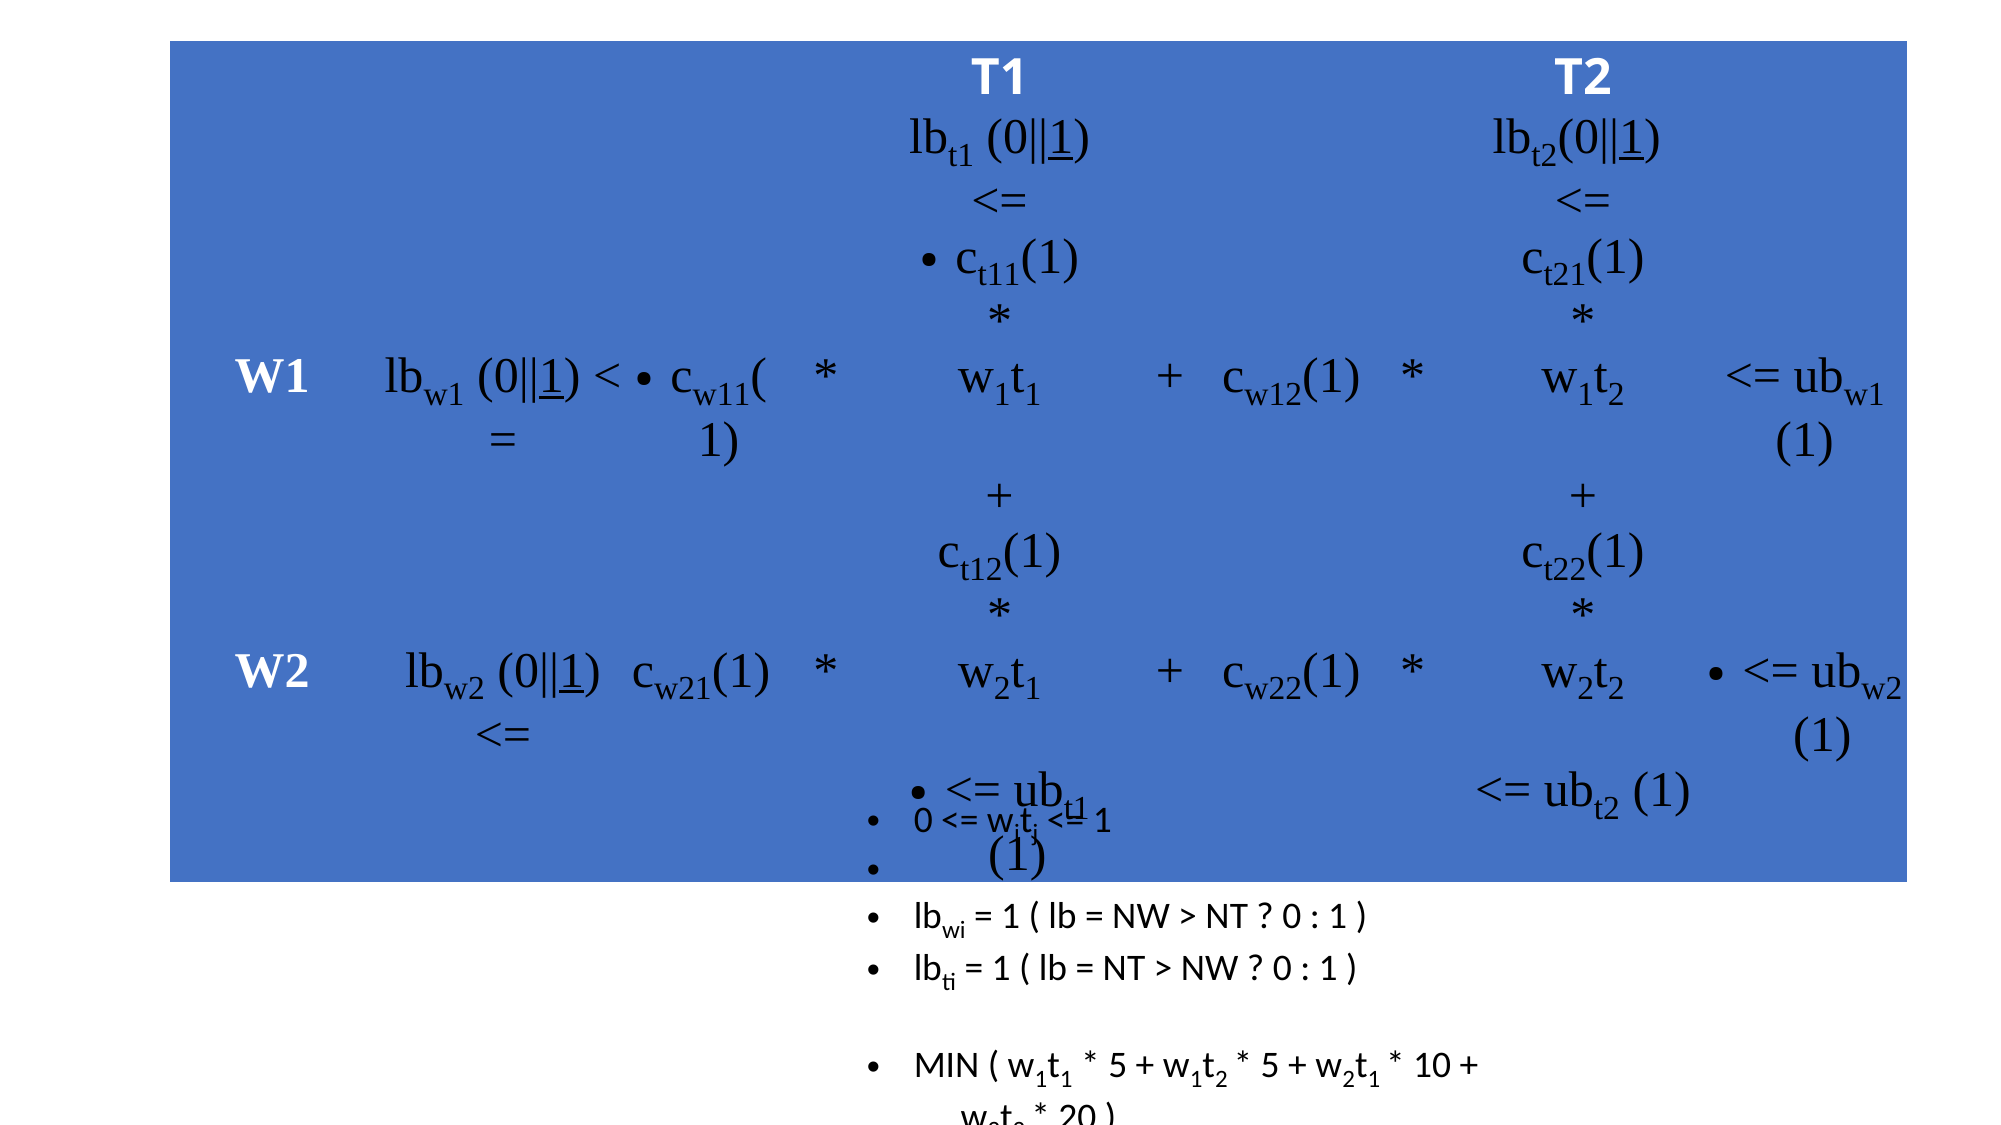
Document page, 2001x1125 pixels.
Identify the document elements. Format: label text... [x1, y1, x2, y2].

table_cell [170, 468, 375, 523]
table_cell + [1119, 348, 1221, 468]
table_cell [631, 762, 771, 787]
table_cell <= ubt2 (1) [1464, 762, 1702, 882]
table_cell cw11(1) [631, 348, 771, 468]
table_cell ct22(1) [1464, 523, 1702, 587]
table_cell [1702, 468, 1907, 523]
table_cell cw22(1) [1221, 643, 1361, 762]
table_header T1 [881, 41, 1119, 109]
table_cell <= ubw1 (1) [1702, 348, 1907, 468]
table_cell cw21(1) [631, 643, 771, 762]
table_cell <= ubw2 (1) [1702, 643, 1907, 762]
table_cell [1221, 468, 1361, 523]
table_cell <= ubt1 (1) [881, 762, 1119, 787]
table_cell ct21(1) [1464, 229, 1702, 293]
table_cell [771, 229, 881, 293]
table_cell [170, 293, 375, 348]
table_header T2 [1464, 41, 1702, 109]
table_cell * [771, 348, 881, 468]
table_cell [170, 109, 375, 229]
table_cell [1702, 229, 1907, 293]
table_cell [1221, 523, 1361, 587]
table_cell [1221, 293, 1361, 348]
table_cell [1361, 109, 1464, 229]
table_cell w2t2 [1464, 643, 1702, 762]
table_cell + [1119, 643, 1221, 762]
table_cell [631, 523, 771, 587]
table_cell * [1464, 293, 1702, 348]
table_header [1221, 41, 1361, 109]
table_cell [1361, 523, 1464, 587]
table_cell W2 [170, 643, 375, 762]
table_cell [1221, 762, 1361, 787]
table_cell [1221, 109, 1361, 229]
table_header [375, 41, 631, 109]
table_cell [1361, 762, 1464, 787]
table_cell [771, 762, 881, 787]
table_cell + [1464, 468, 1702, 523]
table_cell [1119, 587, 1221, 643]
table_cell [771, 523, 881, 587]
text_box 0 <= witj <= 1 lbwi = 1 ( lb = NW > NT ? 0 : 1 ) lbti = 1 ( lb = NT > NW ? 0 : 1 ) MIN ( w1t1 * 5 + w1t2 * 5 + w2t1 * 10 + w2t2 * 20 ) [551, 787, 1552, 1075]
table_header [170, 41, 375, 109]
table_cell [375, 468, 631, 523]
table_cell [375, 762, 631, 882]
table_cell * [1361, 348, 1464, 468]
table_cell [375, 587, 631, 643]
table_cell [631, 229, 771, 293]
table_cell [771, 587, 881, 643]
table_cell [631, 109, 771, 229]
table_cell [1702, 109, 1907, 229]
table_cell [170, 587, 375, 643]
table_cell [170, 229, 375, 293]
table_cell * [881, 587, 1119, 643]
table_cell [375, 229, 631, 293]
table_cell [1119, 229, 1221, 293]
table_cell [1119, 109, 1221, 229]
table_cell [1221, 229, 1361, 293]
table_cell [631, 587, 771, 643]
table_cell [170, 762, 375, 882]
table_cell [631, 468, 771, 523]
table_cell + [881, 468, 1119, 523]
table_header [1361, 41, 1464, 109]
table_cell * [1464, 587, 1702, 643]
table_cell [631, 293, 771, 348]
table_cell [1361, 229, 1464, 293]
table_cell [1119, 762, 1221, 787]
table_cell w2t1 [881, 643, 1119, 762]
table_cell [771, 109, 881, 229]
table_cell [1361, 468, 1464, 523]
table_cell [771, 293, 881, 348]
table_cell [375, 109, 631, 229]
table_cell [1702, 523, 1907, 587]
table_cell [375, 523, 631, 587]
table_cell ct11(1) [881, 229, 1119, 293]
table_cell [170, 523, 375, 587]
table_header [771, 41, 881, 109]
table_cell [375, 293, 631, 348]
table_cell [771, 468, 881, 523]
table_cell [1361, 587, 1464, 643]
table_cell [1361, 293, 1464, 348]
table_cell w1t1 [881, 348, 1119, 468]
table_cell * [1361, 643, 1464, 762]
table_cell W1 [170, 348, 375, 468]
table_cell w1t2 [1464, 348, 1702, 468]
table_cell lbw2 (0||1) <= [375, 643, 631, 762]
table_cell [1702, 762, 1907, 882]
table_cell ct12(1) [881, 523, 1119, 587]
table_cell * [881, 293, 1119, 348]
table_cell [1221, 587, 1361, 643]
table_cell cw12(1) [1221, 348, 1361, 468]
table_cell [1119, 293, 1221, 348]
table_cell [1702, 587, 1907, 643]
table_cell [1702, 293, 1907, 348]
table_cell [1119, 468, 1221, 523]
table_cell lbt2(0||1) <= [1464, 109, 1702, 229]
table_cell [1119, 523, 1221, 587]
table_cell lbw1 (0||1) < = [375, 348, 631, 468]
table_header [1119, 41, 1221, 109]
table_cell * [771, 643, 881, 762]
table_header [631, 41, 771, 109]
table_cell lbt1 (0||1) <= [881, 109, 1119, 229]
table_header [1702, 41, 1907, 109]
